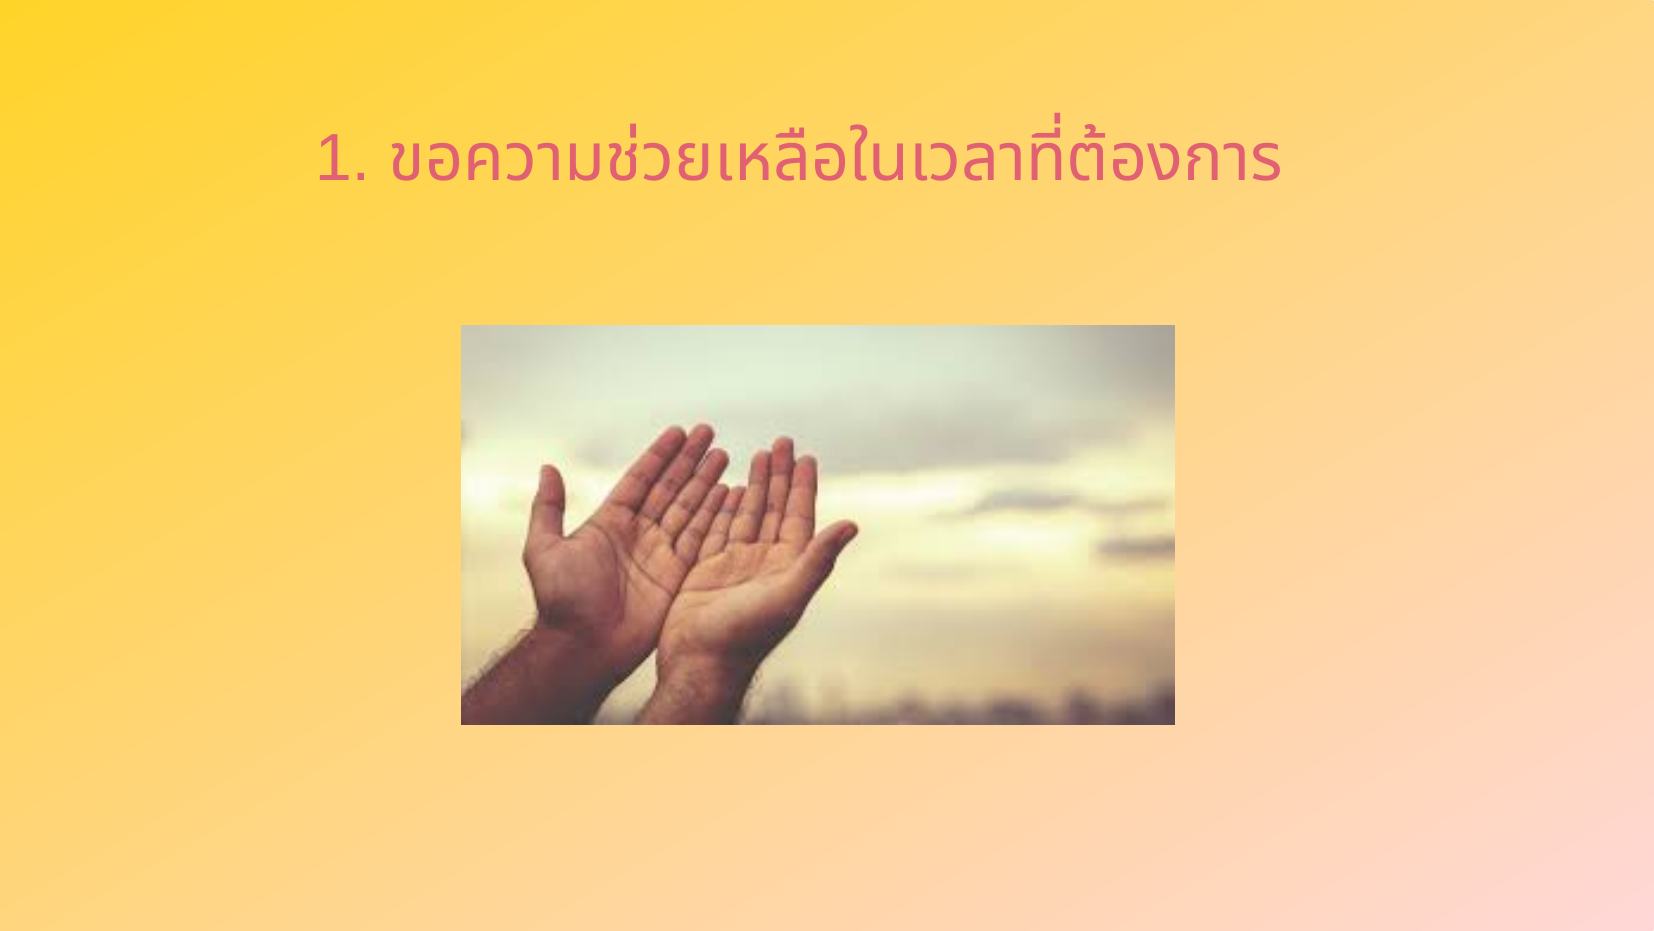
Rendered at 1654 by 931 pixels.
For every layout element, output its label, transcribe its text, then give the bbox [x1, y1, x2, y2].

picture [461, 325, 1175, 725]
text_box 1. ขอความช่วยเหลือในเวลาที่ต้องการ [300, 112, 1349, 217]
